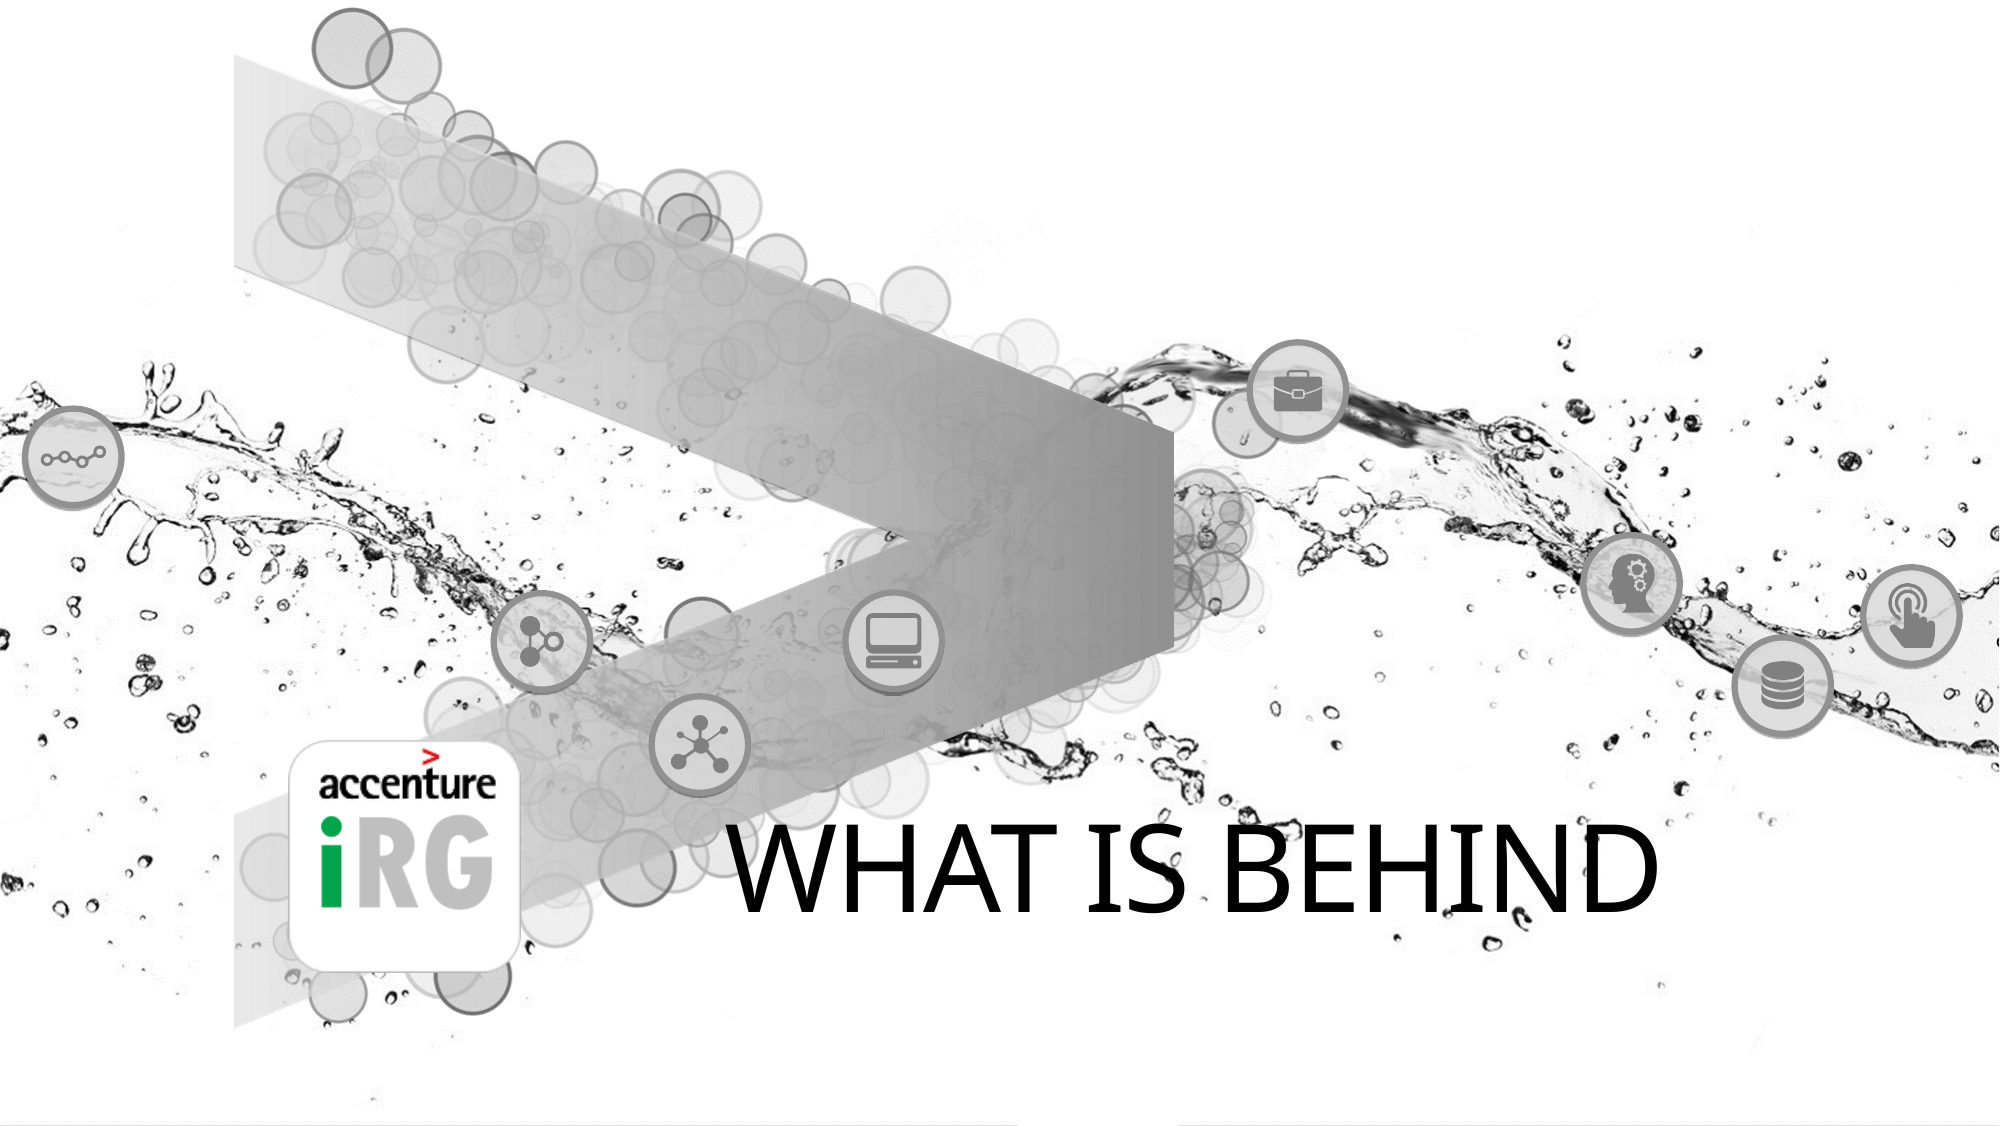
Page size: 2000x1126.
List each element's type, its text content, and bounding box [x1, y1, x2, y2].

picture [0, 0, 2000, 1126]
text_box What is behind [618, 797, 1771, 958]
